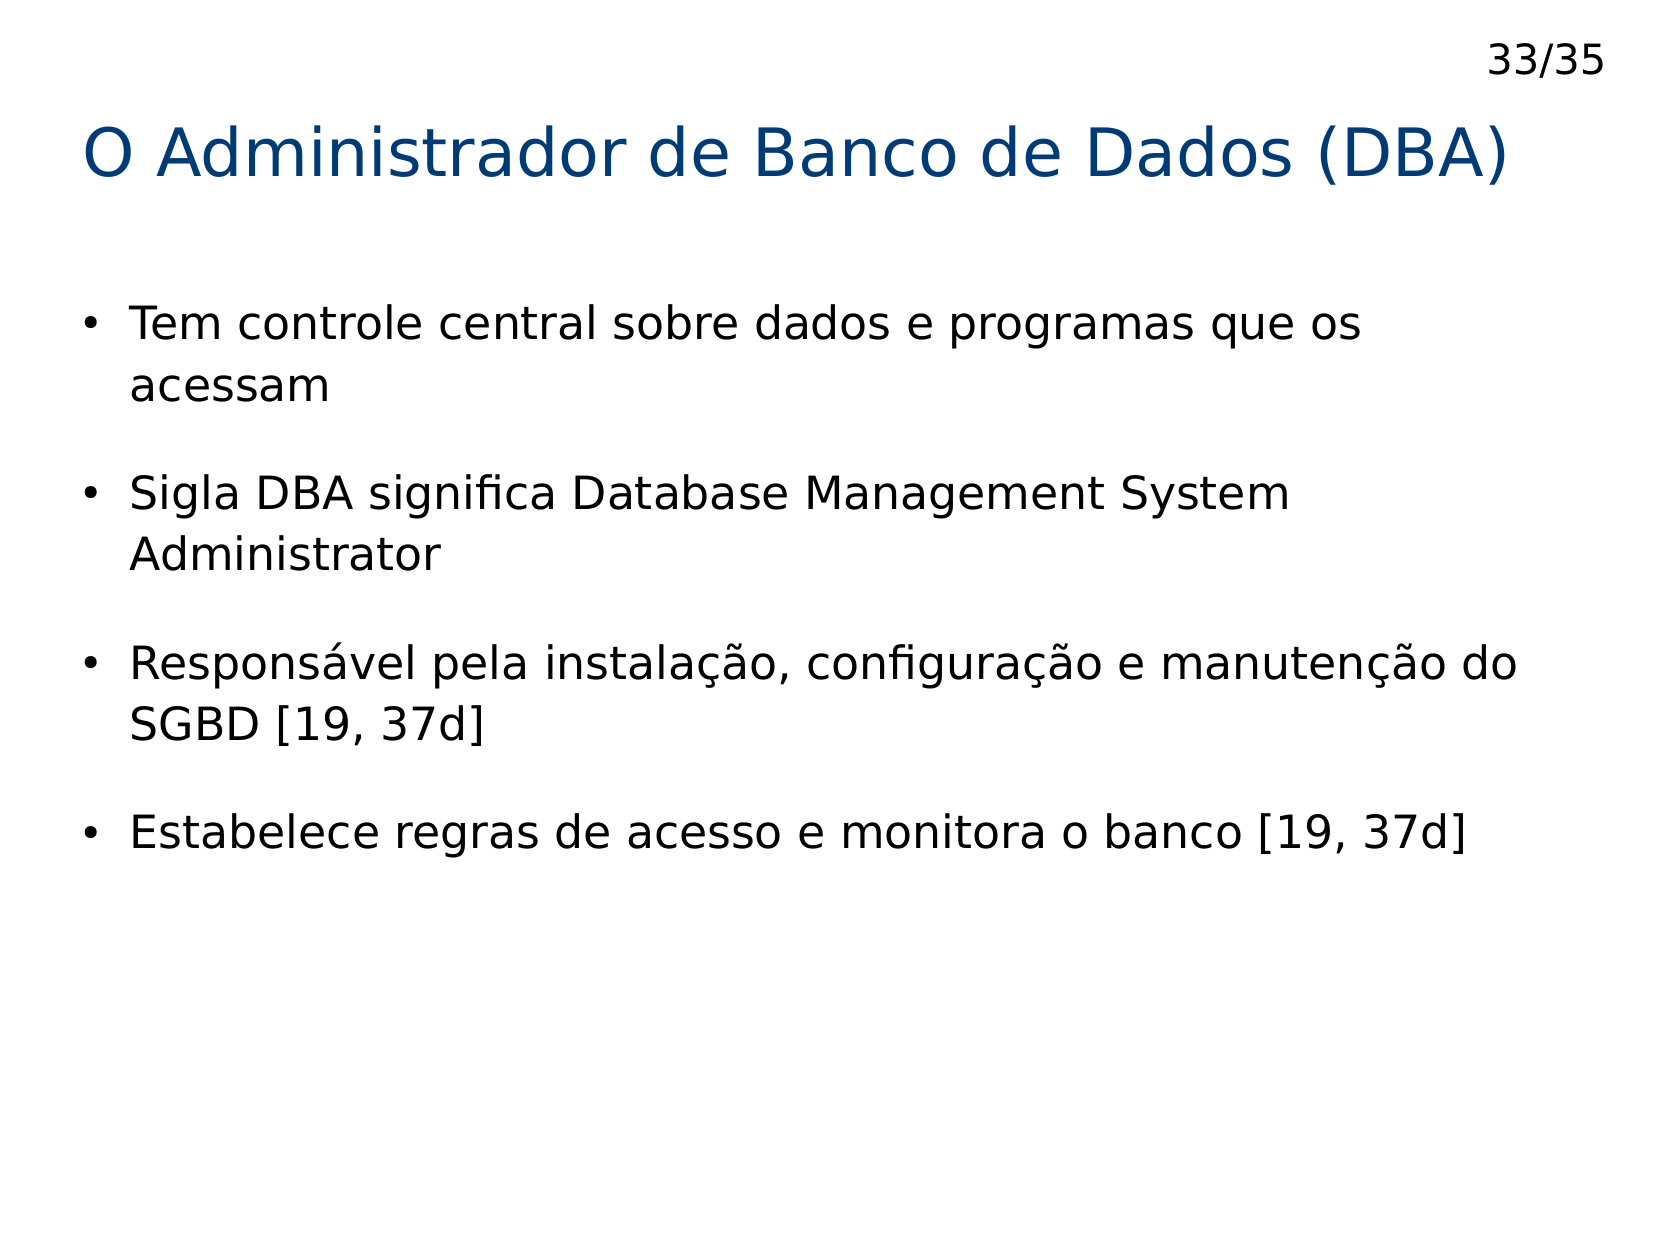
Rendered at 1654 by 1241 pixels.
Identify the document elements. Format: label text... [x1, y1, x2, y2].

title O Administrador de Banco de Dados (DBA) [82, 82, 1571, 224]
list Tem controle central sobre dados e programas que os acessam Sigla DBA significa Database Management System Administrator Responsável pela instalação, configuração e manutenção do SGBD [19, 37d] Estabelece regras de acesso e monitora o banco [19, 37d] [82, 289, 1571, 1108]
